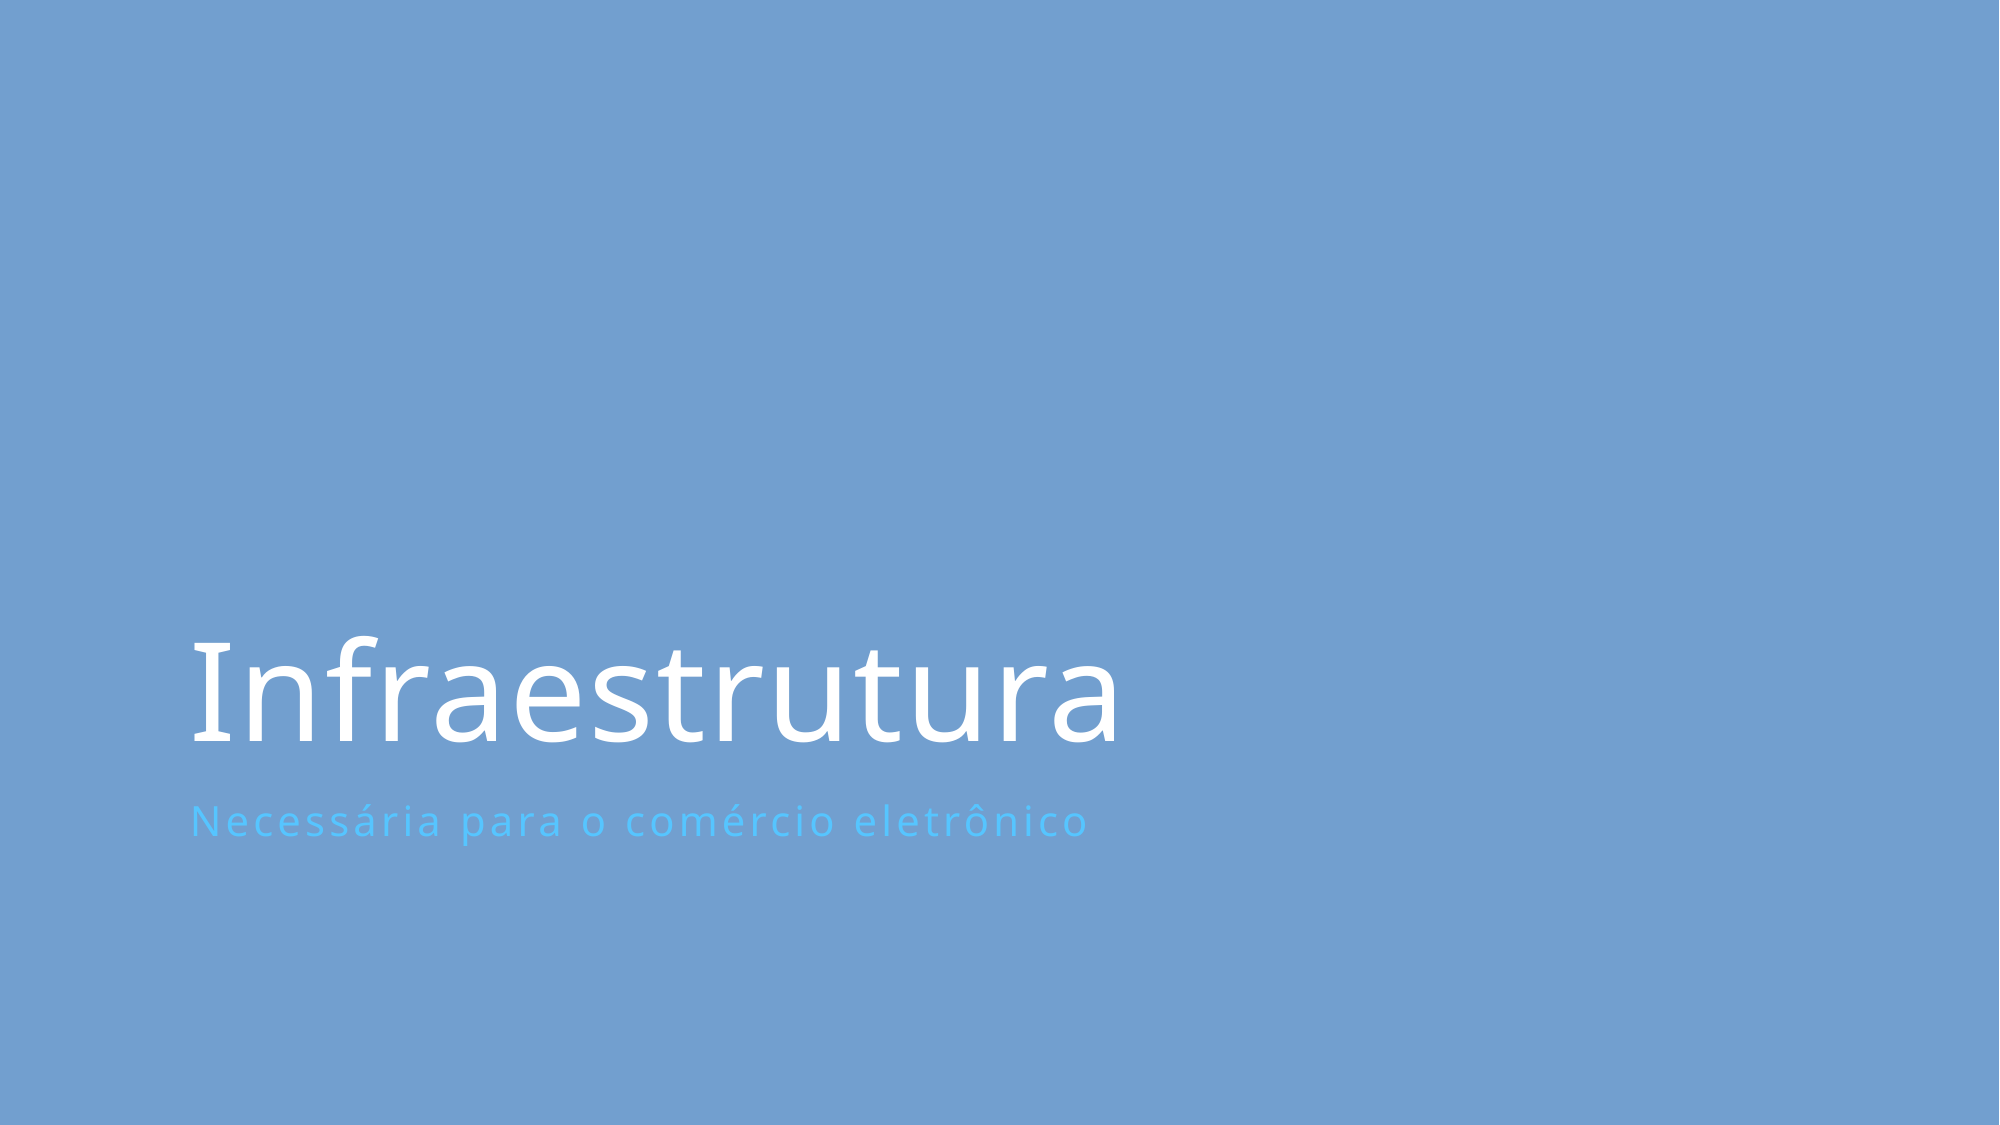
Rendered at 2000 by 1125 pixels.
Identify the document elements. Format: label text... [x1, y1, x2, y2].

subtitle Necessária para o comércio eletrônico [174, 787, 1525, 988]
title Infraestrutura [174, 299, 1525, 775]
